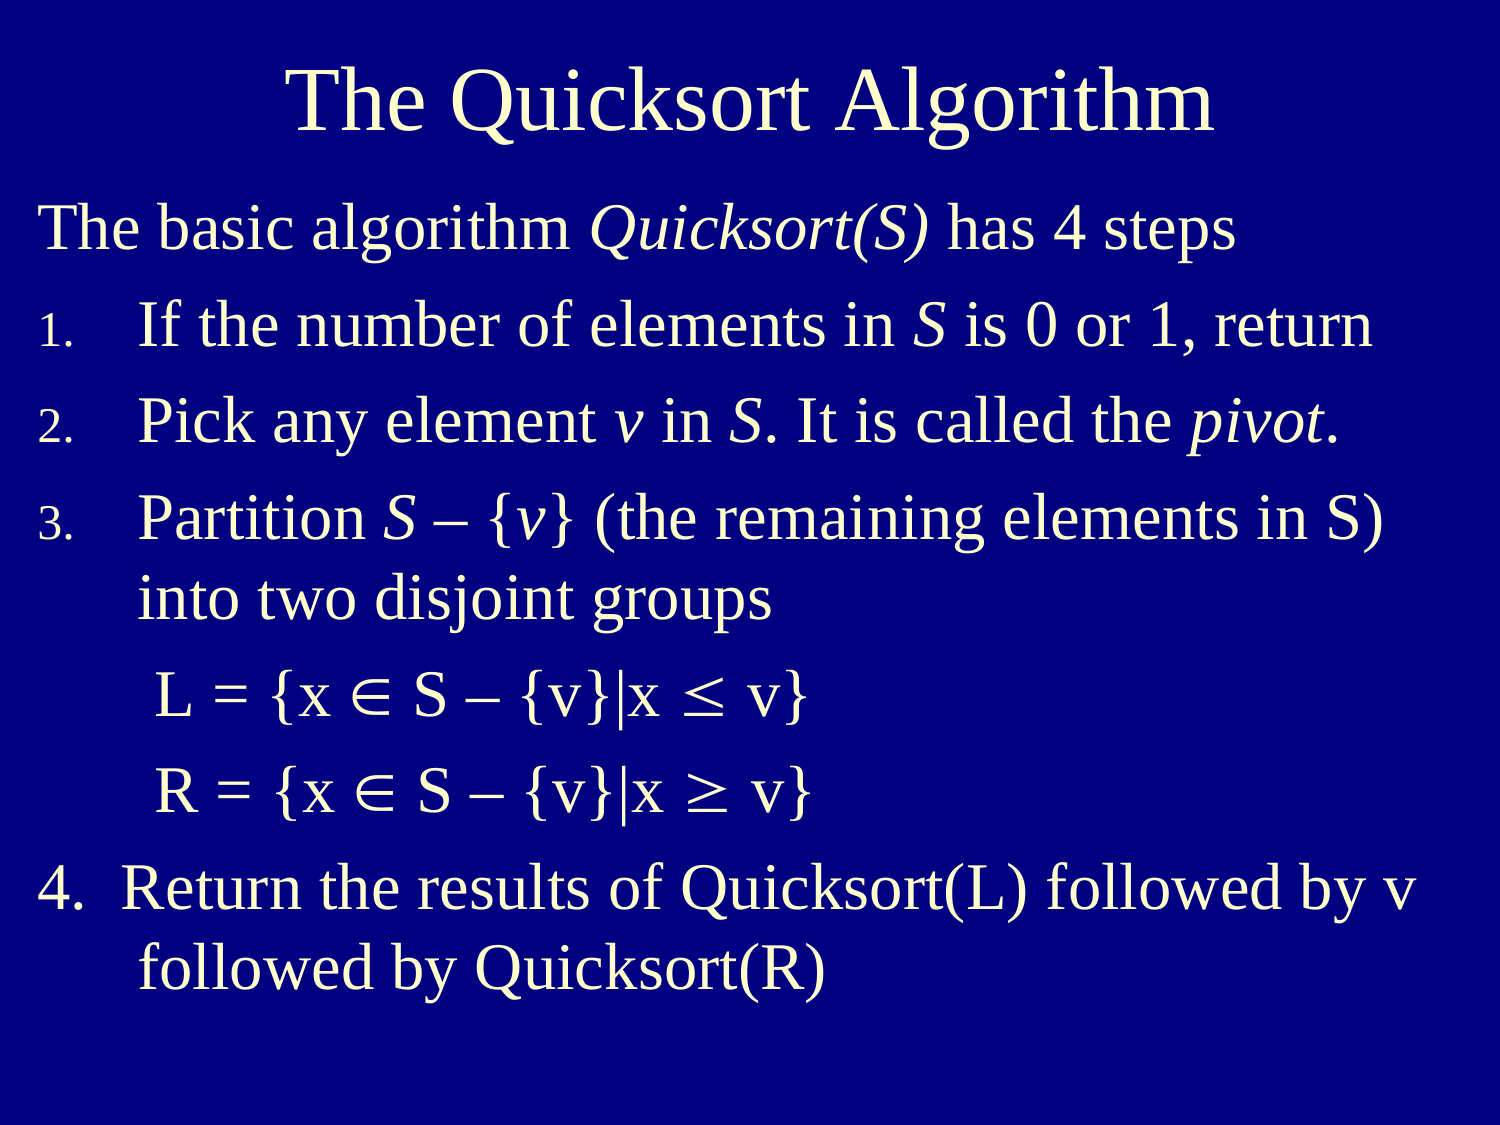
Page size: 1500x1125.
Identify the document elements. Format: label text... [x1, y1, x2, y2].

list The basic algorithm Quicksort(S) has 4 steps If the number of elements in S is 0 or 1, return Pick any element v in S. It is called the pivot. Partition S – {v} (the remaining elements in S) into two disjoint groups L = {x  S – {v}|x  v} R = {x  S – {v}|x  v} 4. Return the results of Quicksort(L) followed by v followed by Quicksort(R) [22, 174, 1482, 1026]
title The Quicksort Algorithm [22, 31, 1480, 157]
